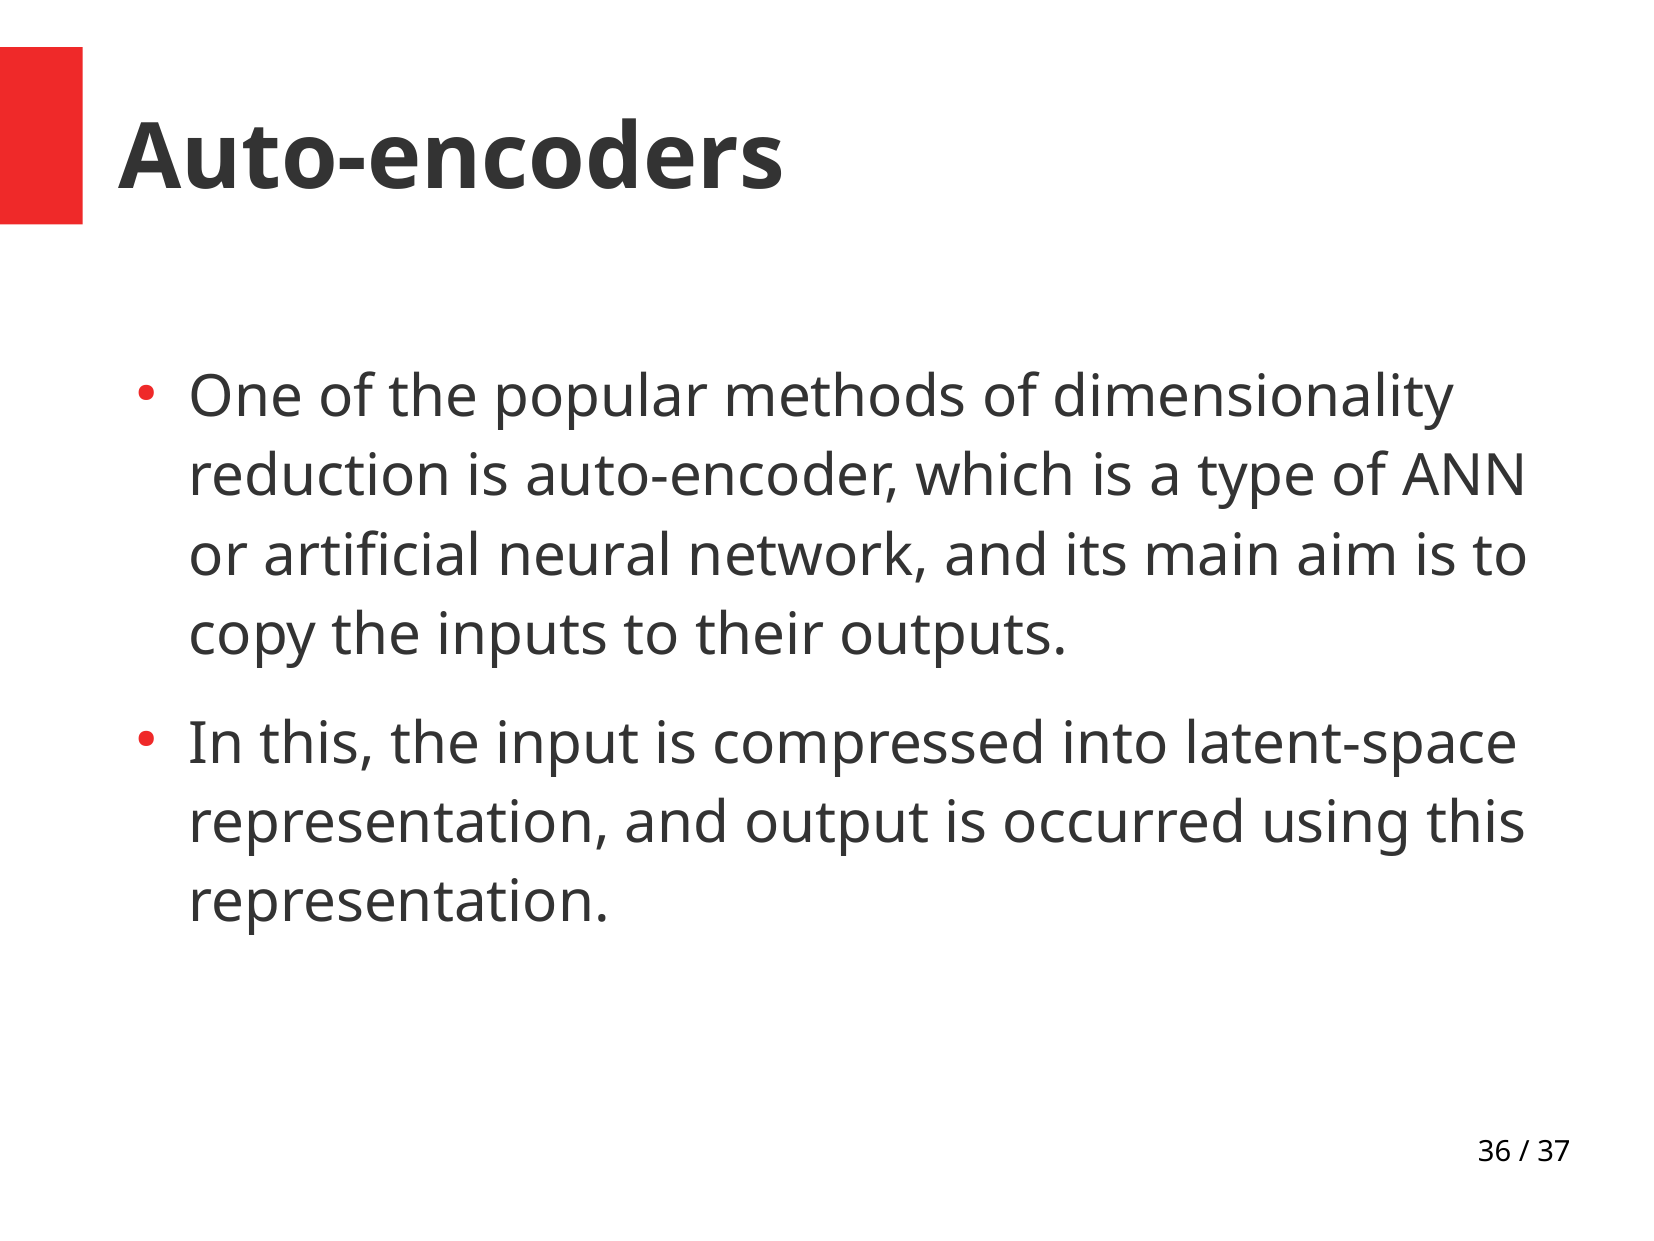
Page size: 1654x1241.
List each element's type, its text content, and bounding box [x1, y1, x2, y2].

list One of the popular methods of dimensionality reduction is auto-encoder, which is a type of ANN or artificial neural network, and its main aim is to copy the inputs to their outputs. In this, the input is compressed into latent-space representation, and output is occurred using this representation. [118, 354, 1536, 1241]
title Auto-encoders [118, 49, 1571, 257]
